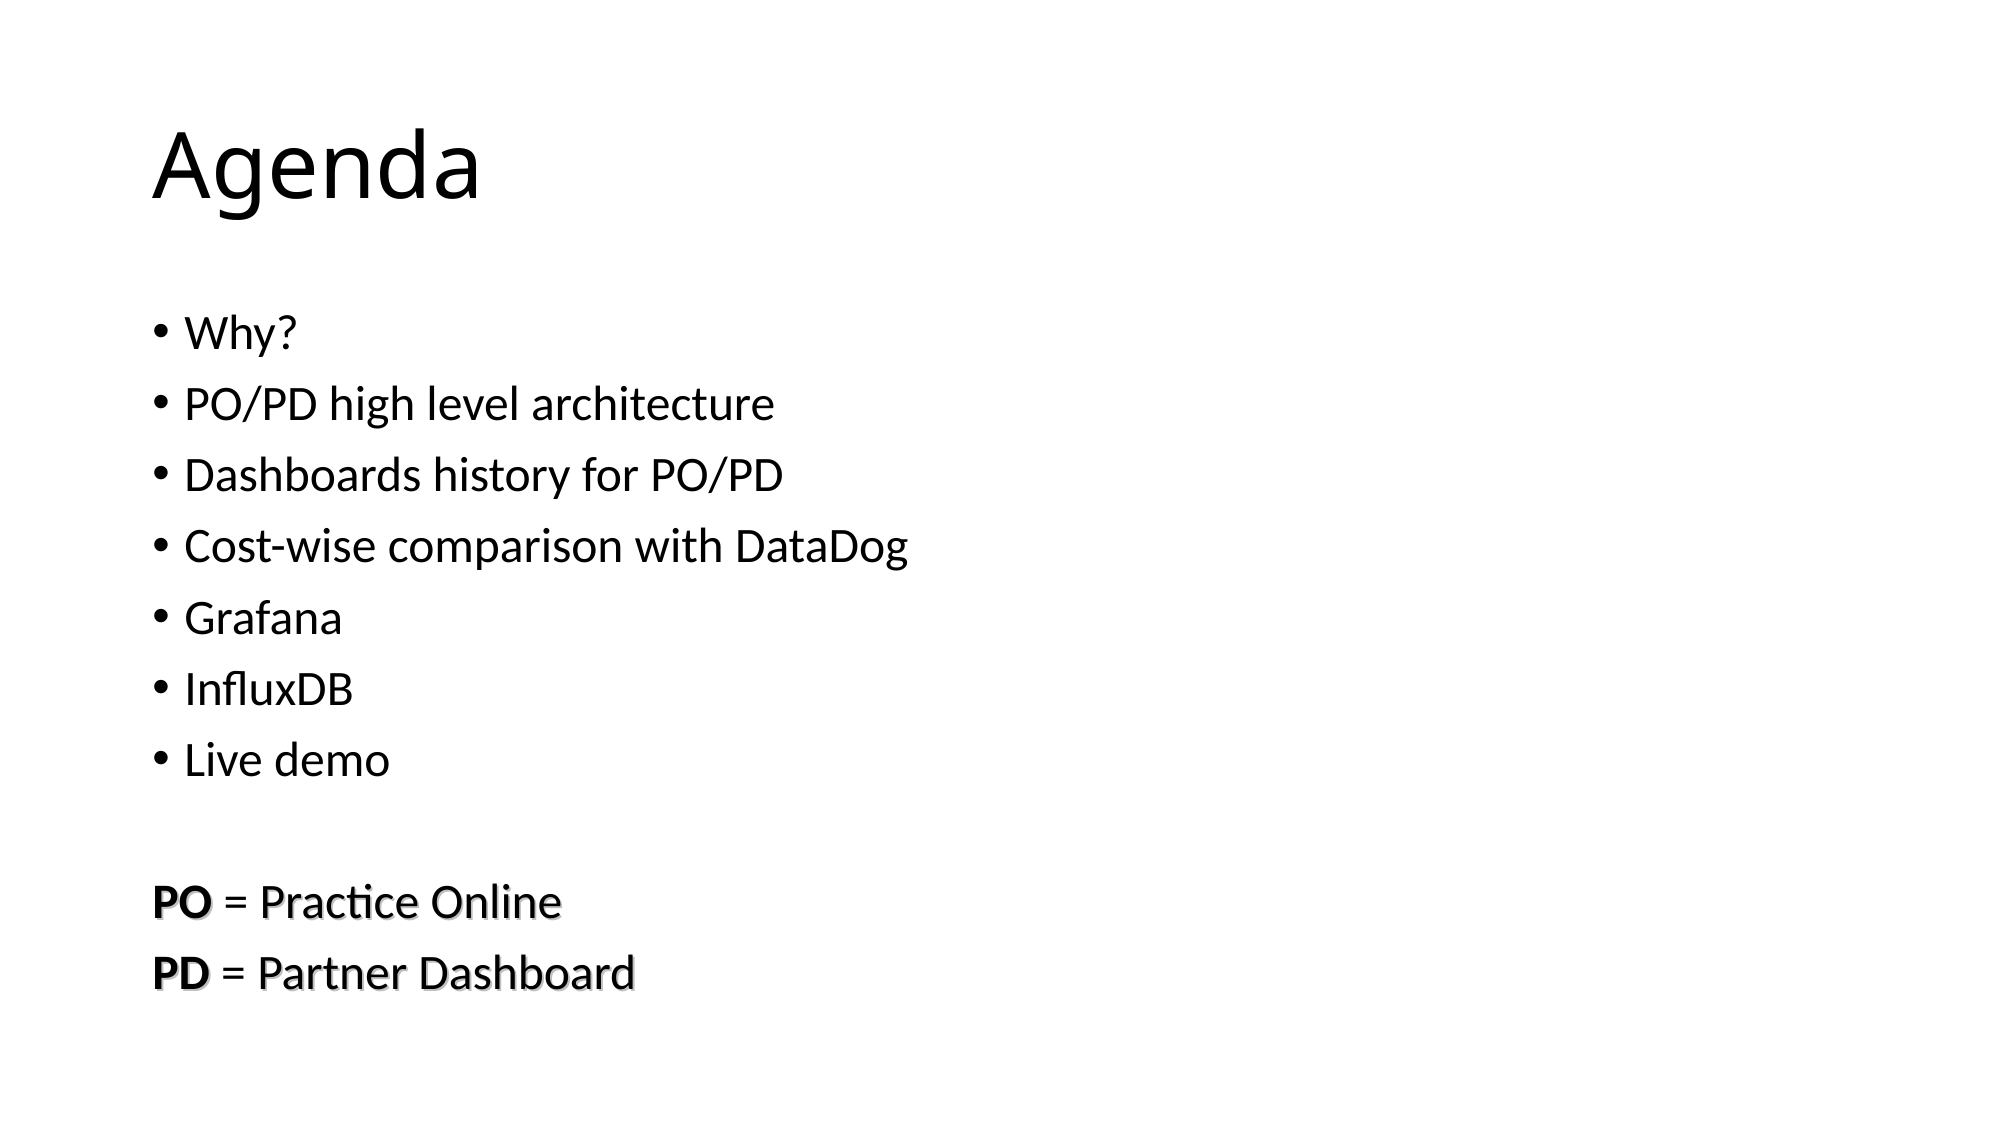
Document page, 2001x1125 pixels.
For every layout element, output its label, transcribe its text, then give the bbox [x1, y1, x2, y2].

title Agenda [137, 59, 1863, 278]
list Why? PO/PD high level architecture Dashboards history for PO/PD Cost-wise comparison with DataDog Grafana InfluxDB Live demo PO = Practice Online PD = Partner Dashboard [137, 299, 1863, 1014]
